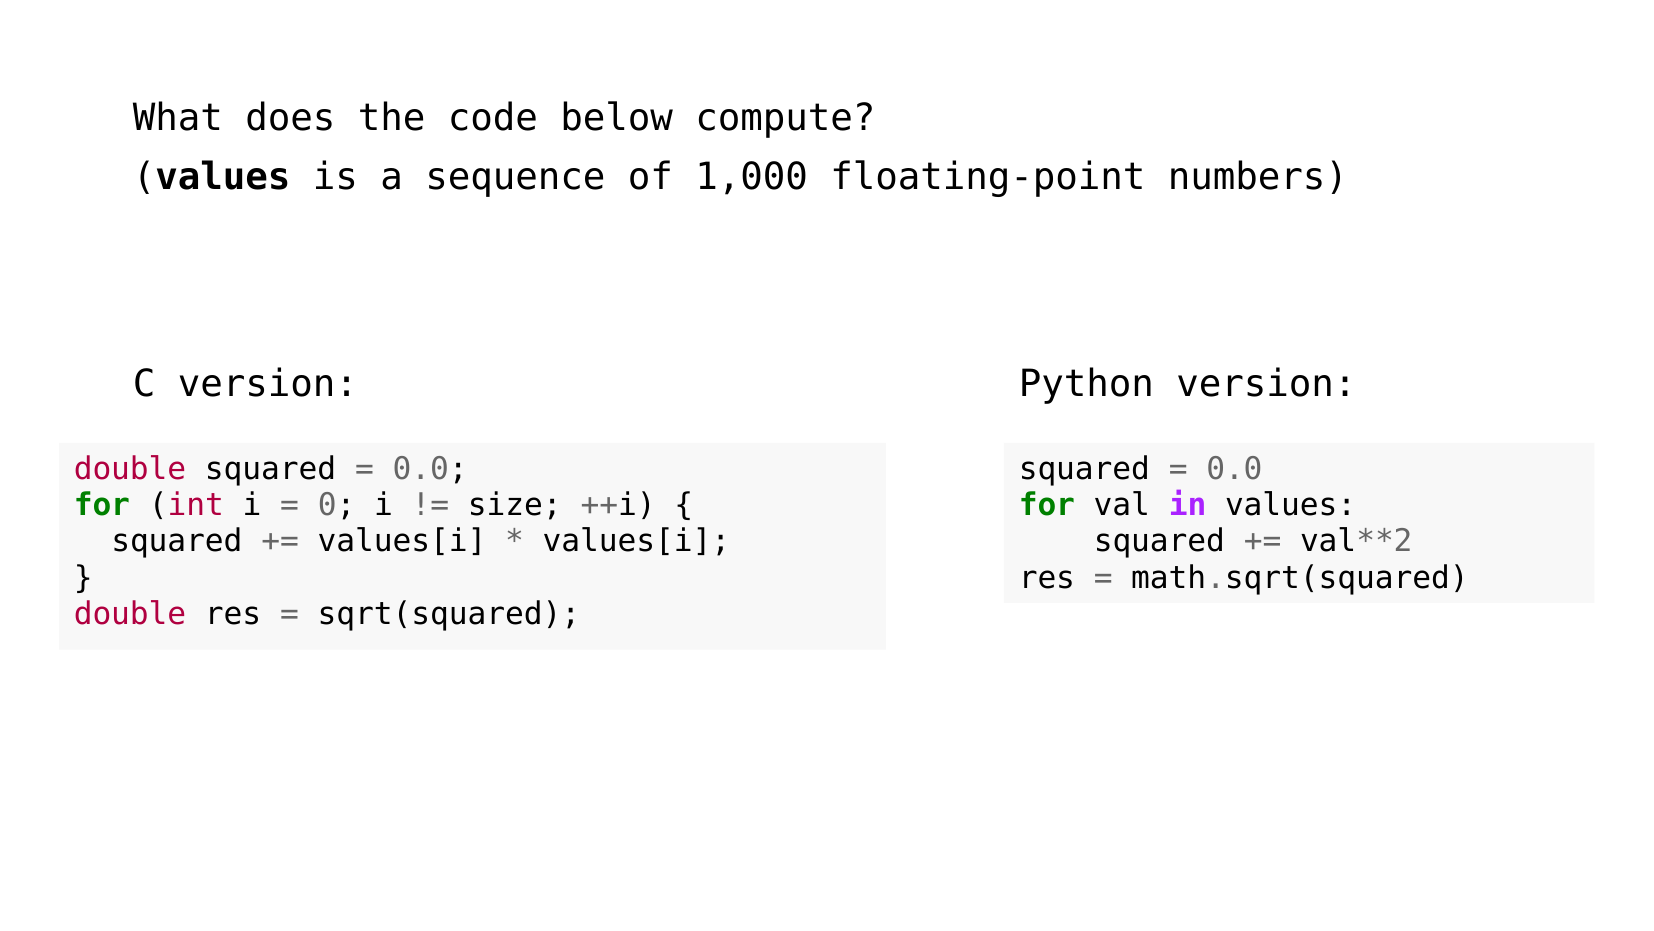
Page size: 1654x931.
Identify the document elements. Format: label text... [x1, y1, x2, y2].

text_box (values is a sequence of 1,000 floating-point numbers) [118, 147, 1447, 237]
text_box squared = 0.0 for val in values: squared += val**2 res = math.sqrt(squared) [1003, 442, 1595, 603]
text_box Python version: [1003, 354, 1418, 413]
text_box C version: [118, 354, 473, 413]
text_box What does the code below compute? [118, 88, 945, 178]
text_box double squared = 0.0; for (int i = 0; i != size; ++i) { squared += values[i] * values[i]; } double res = sqrt(squared); [59, 442, 886, 650]
